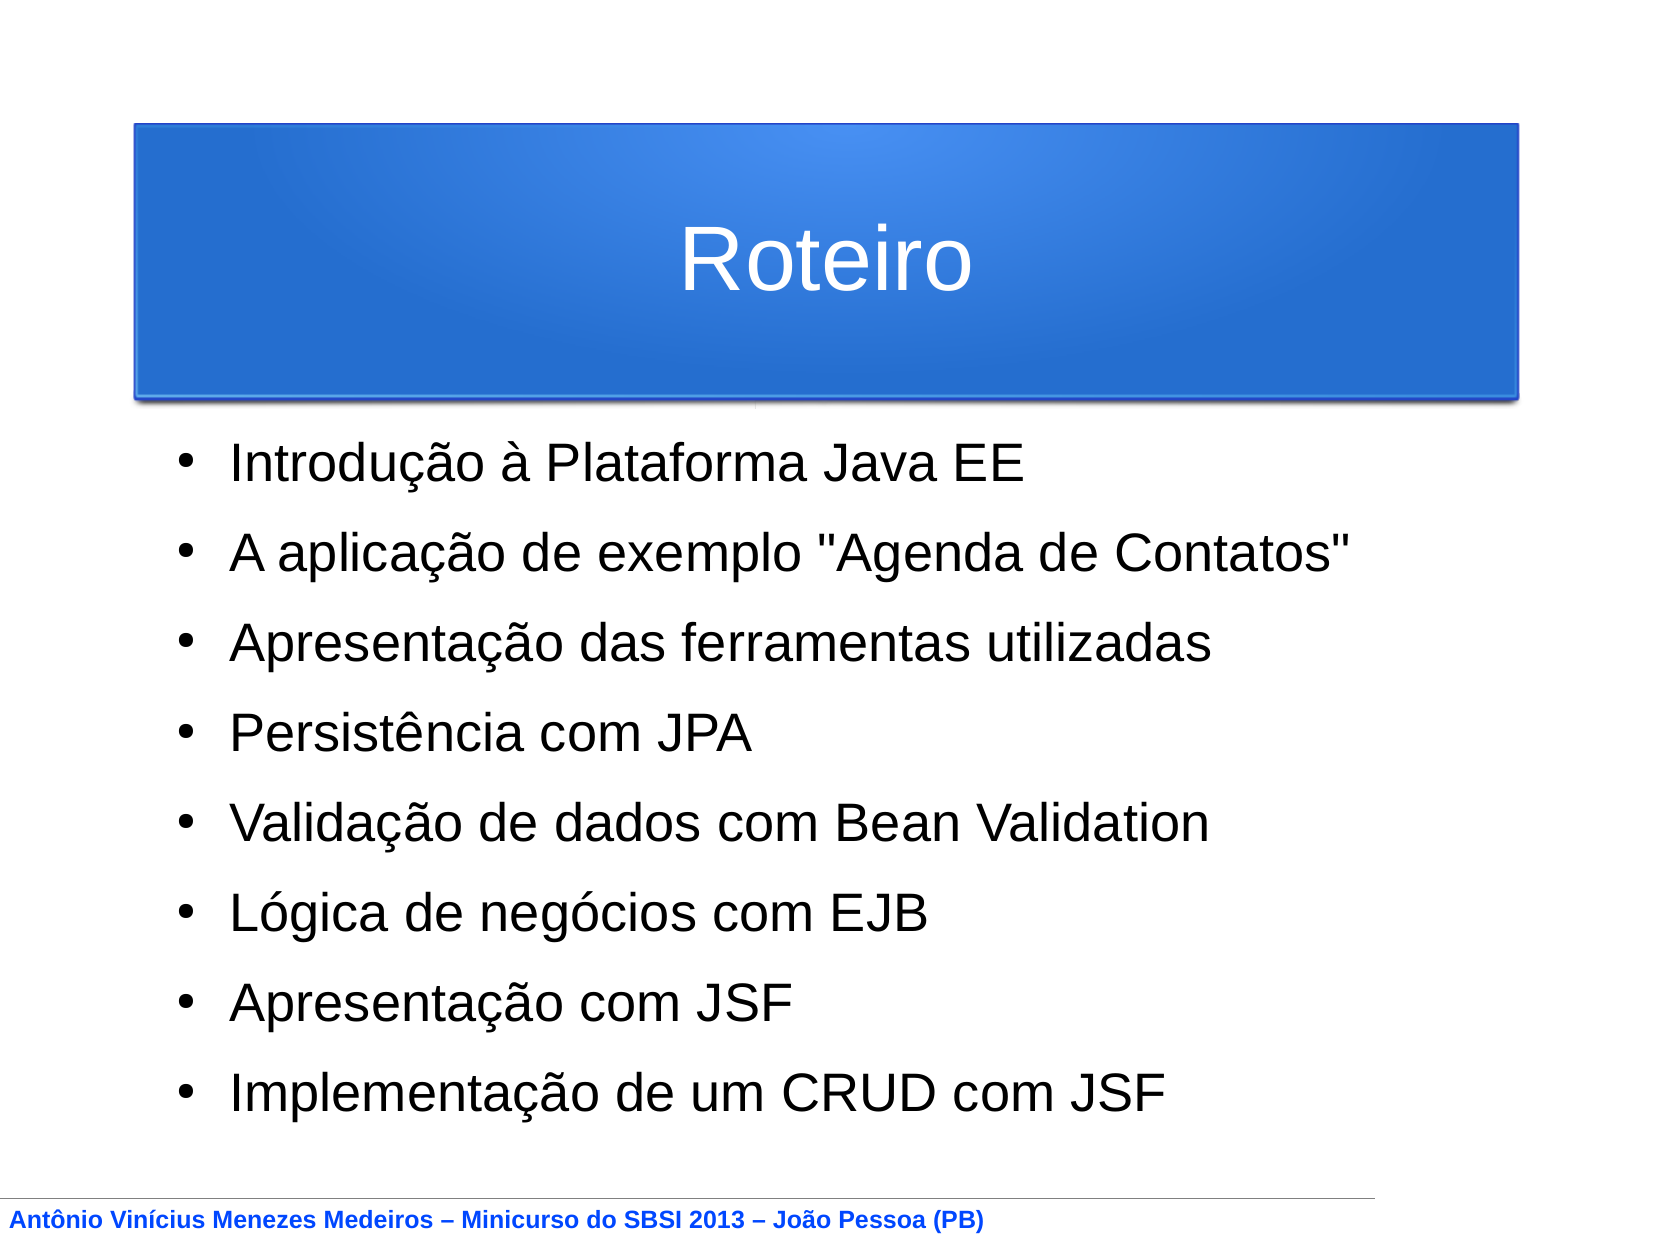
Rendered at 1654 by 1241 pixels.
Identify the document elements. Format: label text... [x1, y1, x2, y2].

list Introdução à Plataforma Java EE A aplicação de exemplo "Agenda de Contatos" Apresentação das ferramentas utilizadas Persistência com JPA Validação de dados com Bean Validation Lógica de negócios com EJB Apresentação com JSF Implementação de um CRUD com JSF [158, 431, 1495, 1152]
picture [129, 123, 1524, 409]
title Roteiro [232, 143, 1421, 375]
